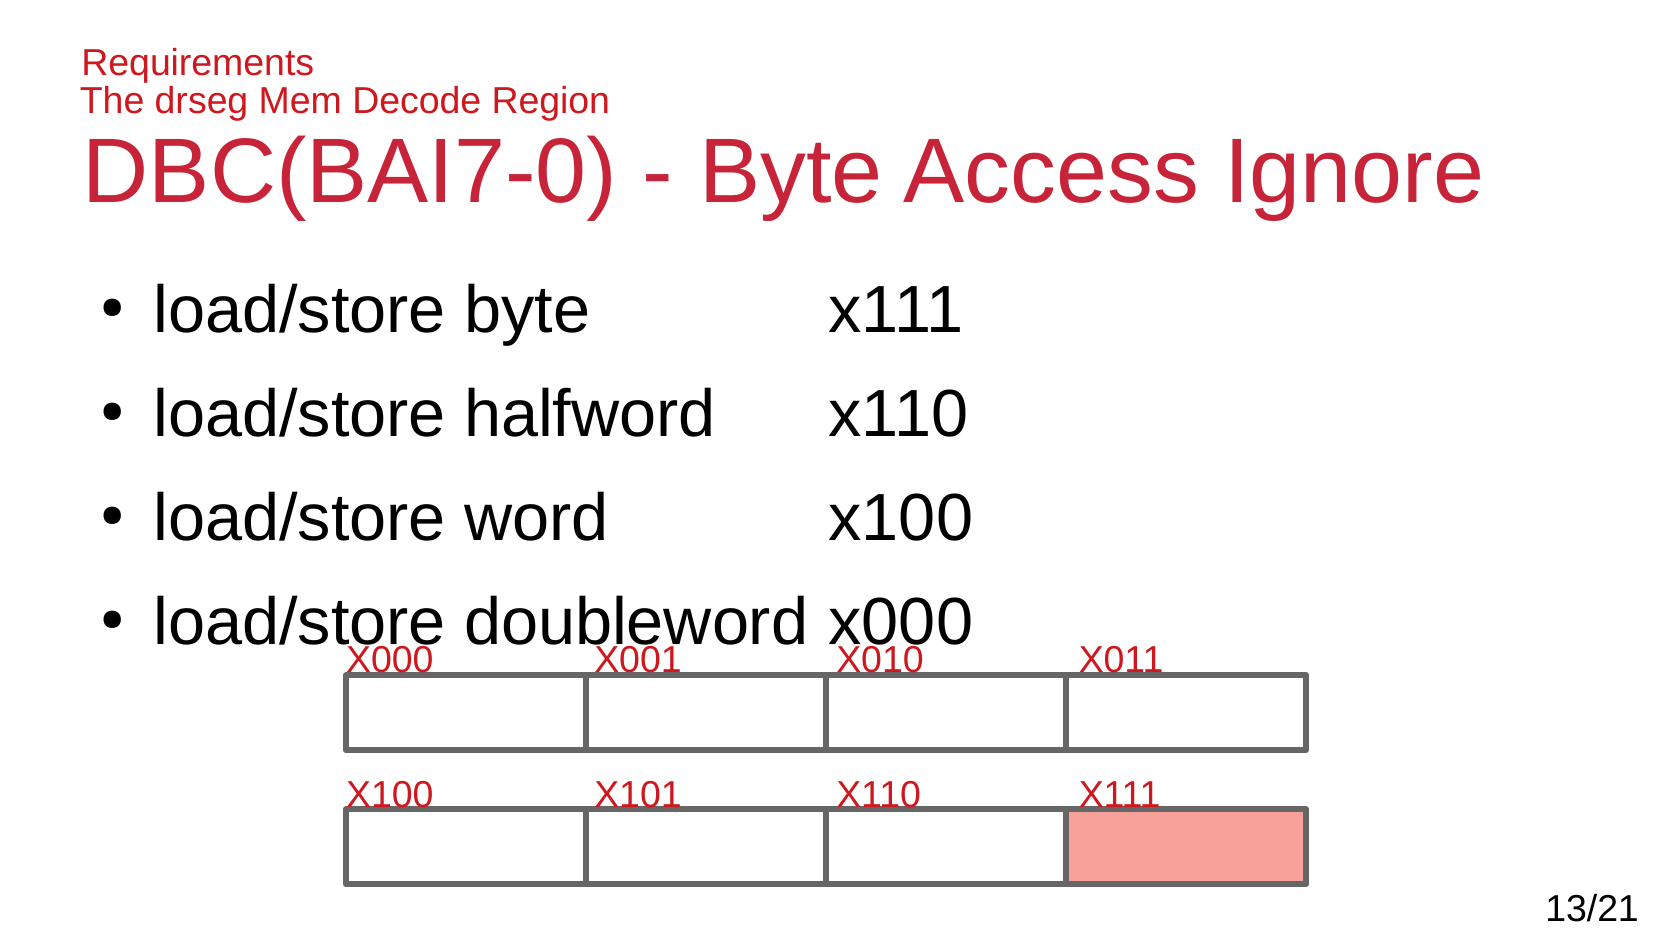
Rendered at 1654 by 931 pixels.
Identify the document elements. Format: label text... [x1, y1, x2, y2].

text_box [1065, 809, 1306, 885]
title DBC(BAI7-0) - Byte Access Ignore [82, 92, 1571, 249]
text_box X101 [579, 766, 697, 817]
text_box X111 [1063, 766, 1176, 817]
text_box X100 [331, 766, 449, 817]
text_box X110 [821, 766, 936, 817]
text_box The drseg Mem Decode Region [64, 72, 631, 158]
text_box Requirements [66, 33, 329, 84]
list load/store byte x111 load/store halfword x110 load/store word x100 load/store doubleword x000 [82, 271, 1571, 758]
